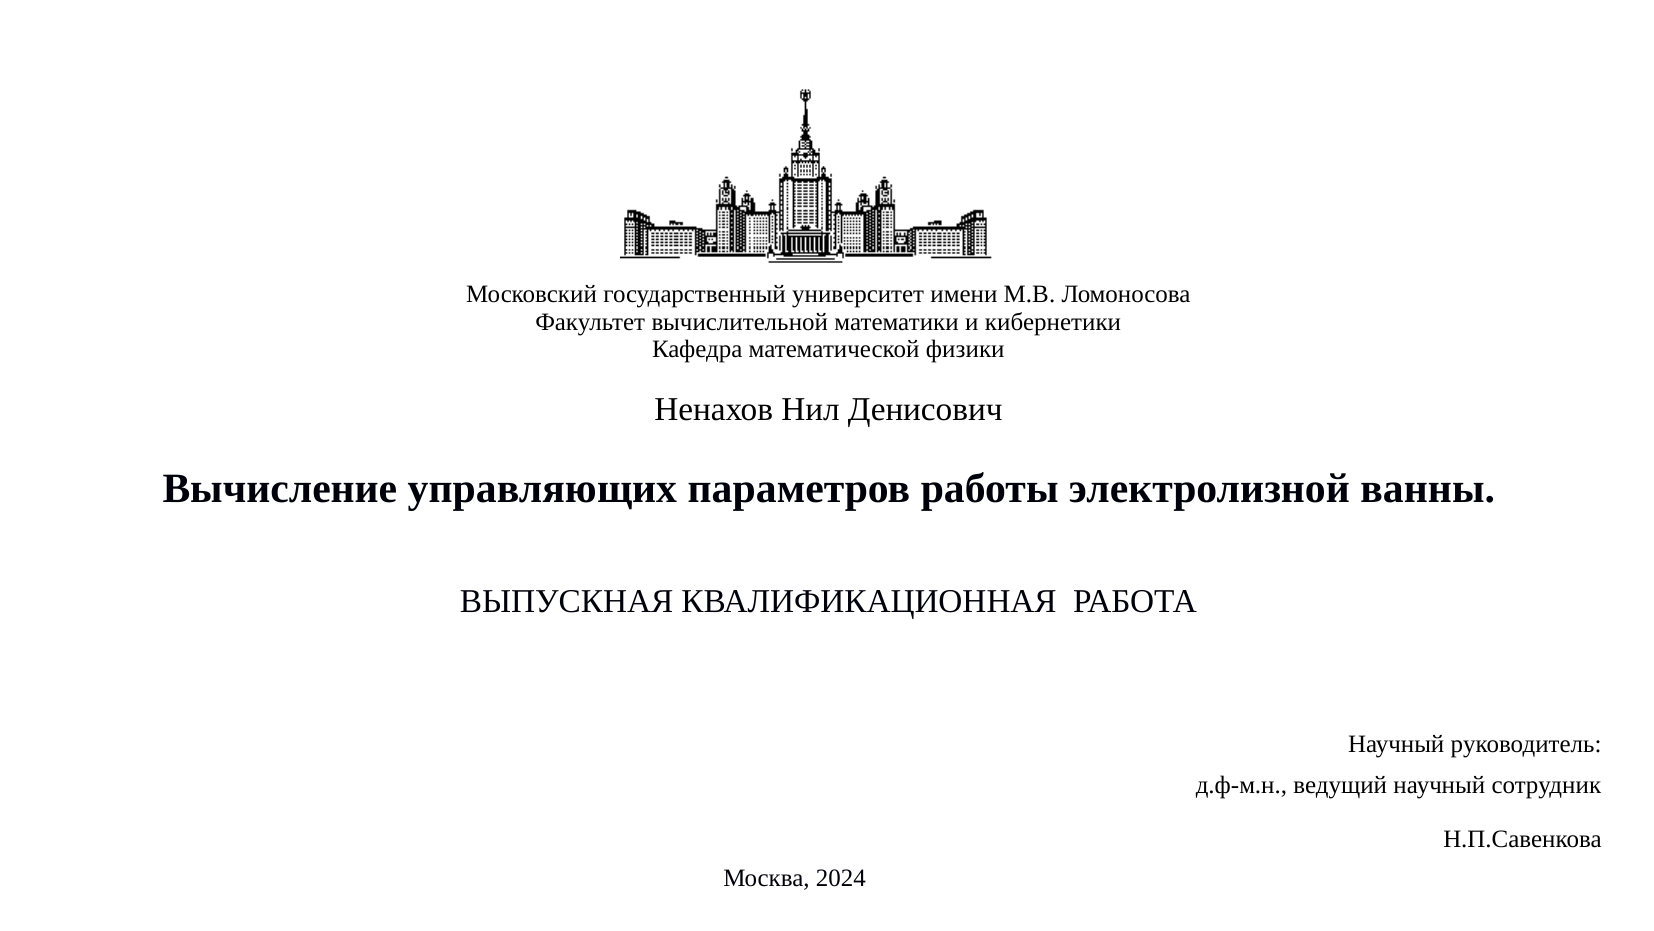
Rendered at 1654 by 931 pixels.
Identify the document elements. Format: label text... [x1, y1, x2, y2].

text_box Москва, 2024 [708, 856, 882, 899]
text_box Московский государственный университет имени М.В. Ломоносова Факультет вычислительной математики и кибернетики Кафедра математической физики Ненахов Нил Денисович Вычисление управляющих параметров работы электролизной ванны. ВЫПУСКНАЯ КВАЛИФИКАЦИОННАЯ РАБОТА [147, 272, 1536, 674]
picture [620, 55, 1011, 266]
text_box Научный руководитель: д.ф-м.н., ведущий научный сотрудник Н.П.Савенкова [1181, 708, 1625, 861]
